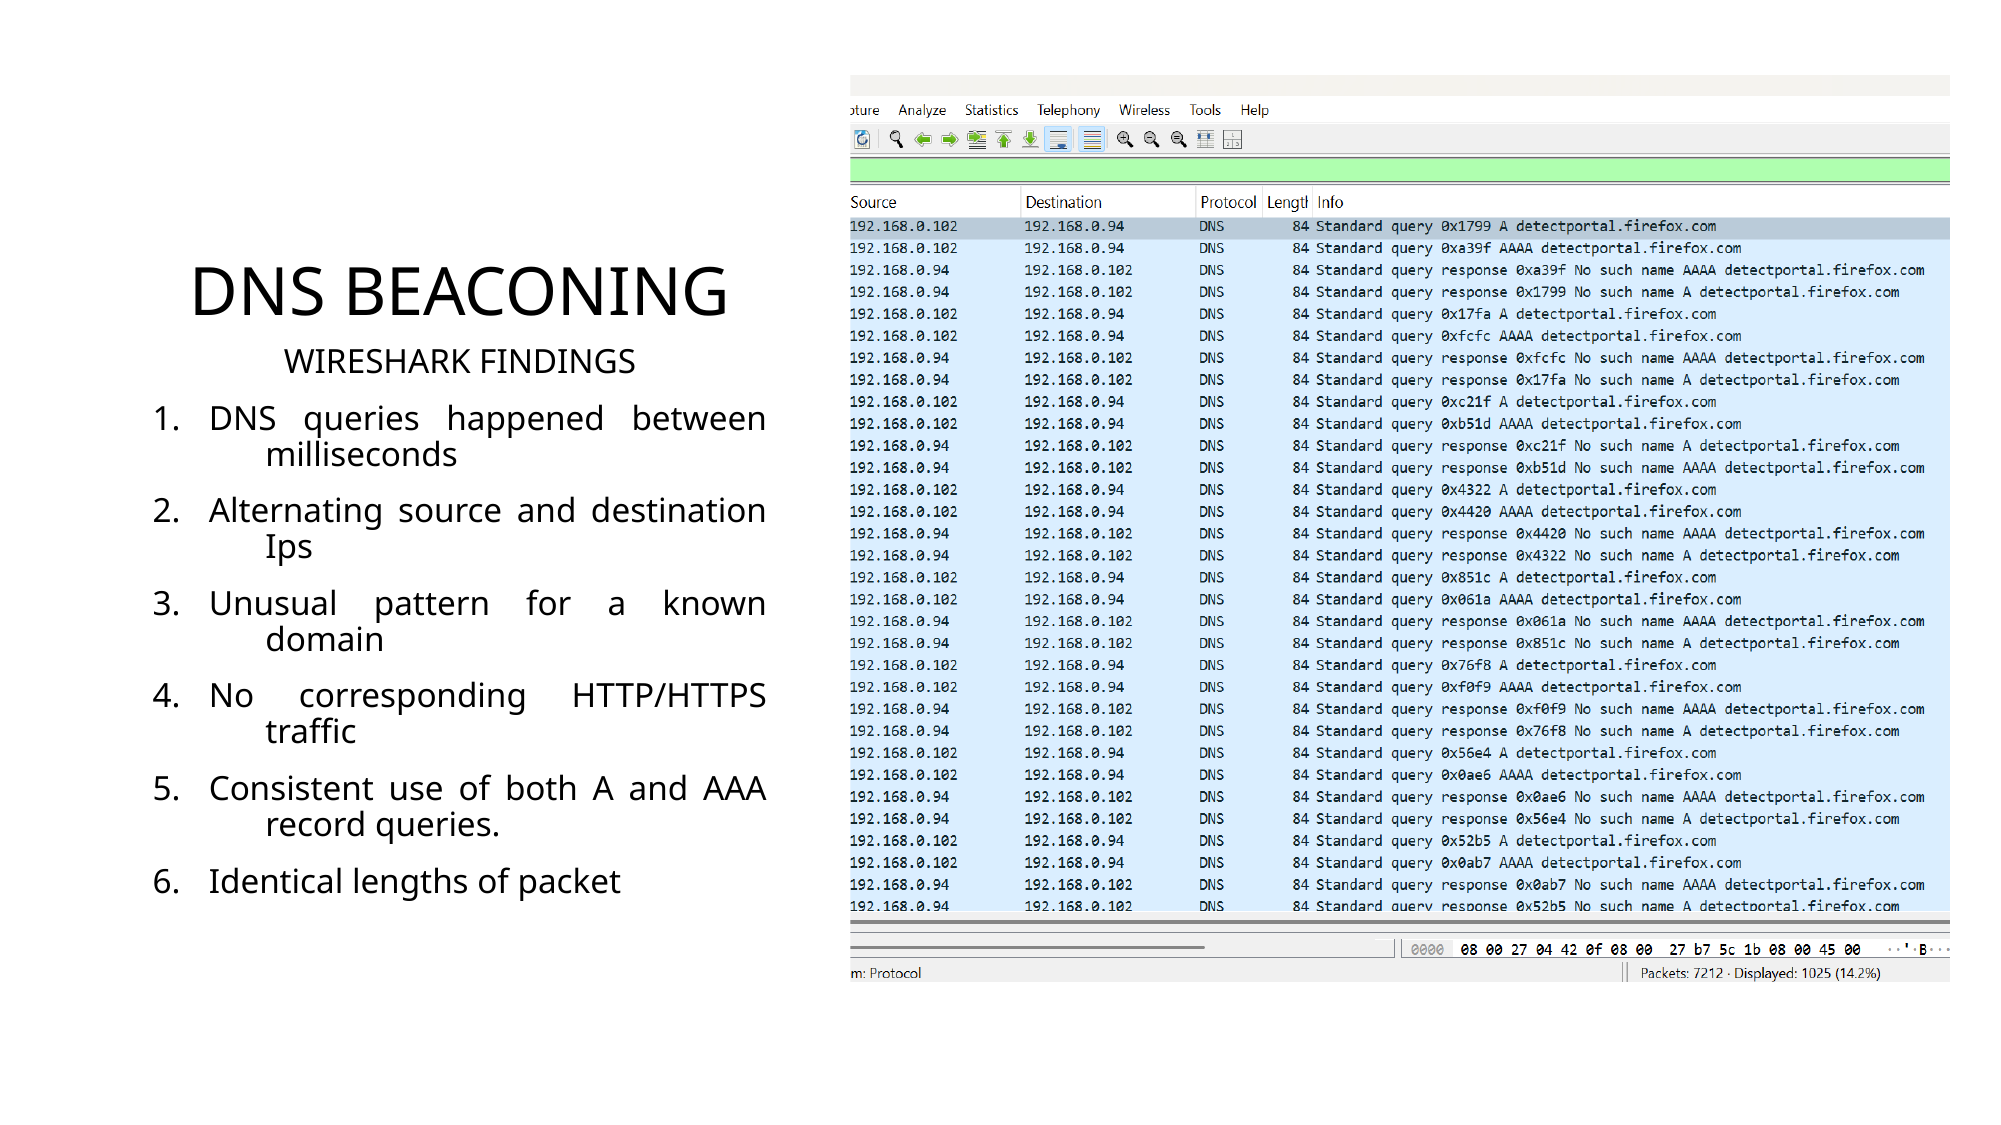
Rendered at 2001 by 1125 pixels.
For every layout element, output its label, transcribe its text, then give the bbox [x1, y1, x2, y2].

title DNS BEACONING [137, 75, 783, 337]
list WIRESHARK FINDINGS DNS queries happened between milliseconds Alternating source and destination Ips Unusual pattern for a known domain No corresponding HTTP/HTTPS traffic Consistent use of both A and AAA record queries. Identical lengths of packet [137, 337, 783, 963]
picture [850, 75, 1951, 982]
